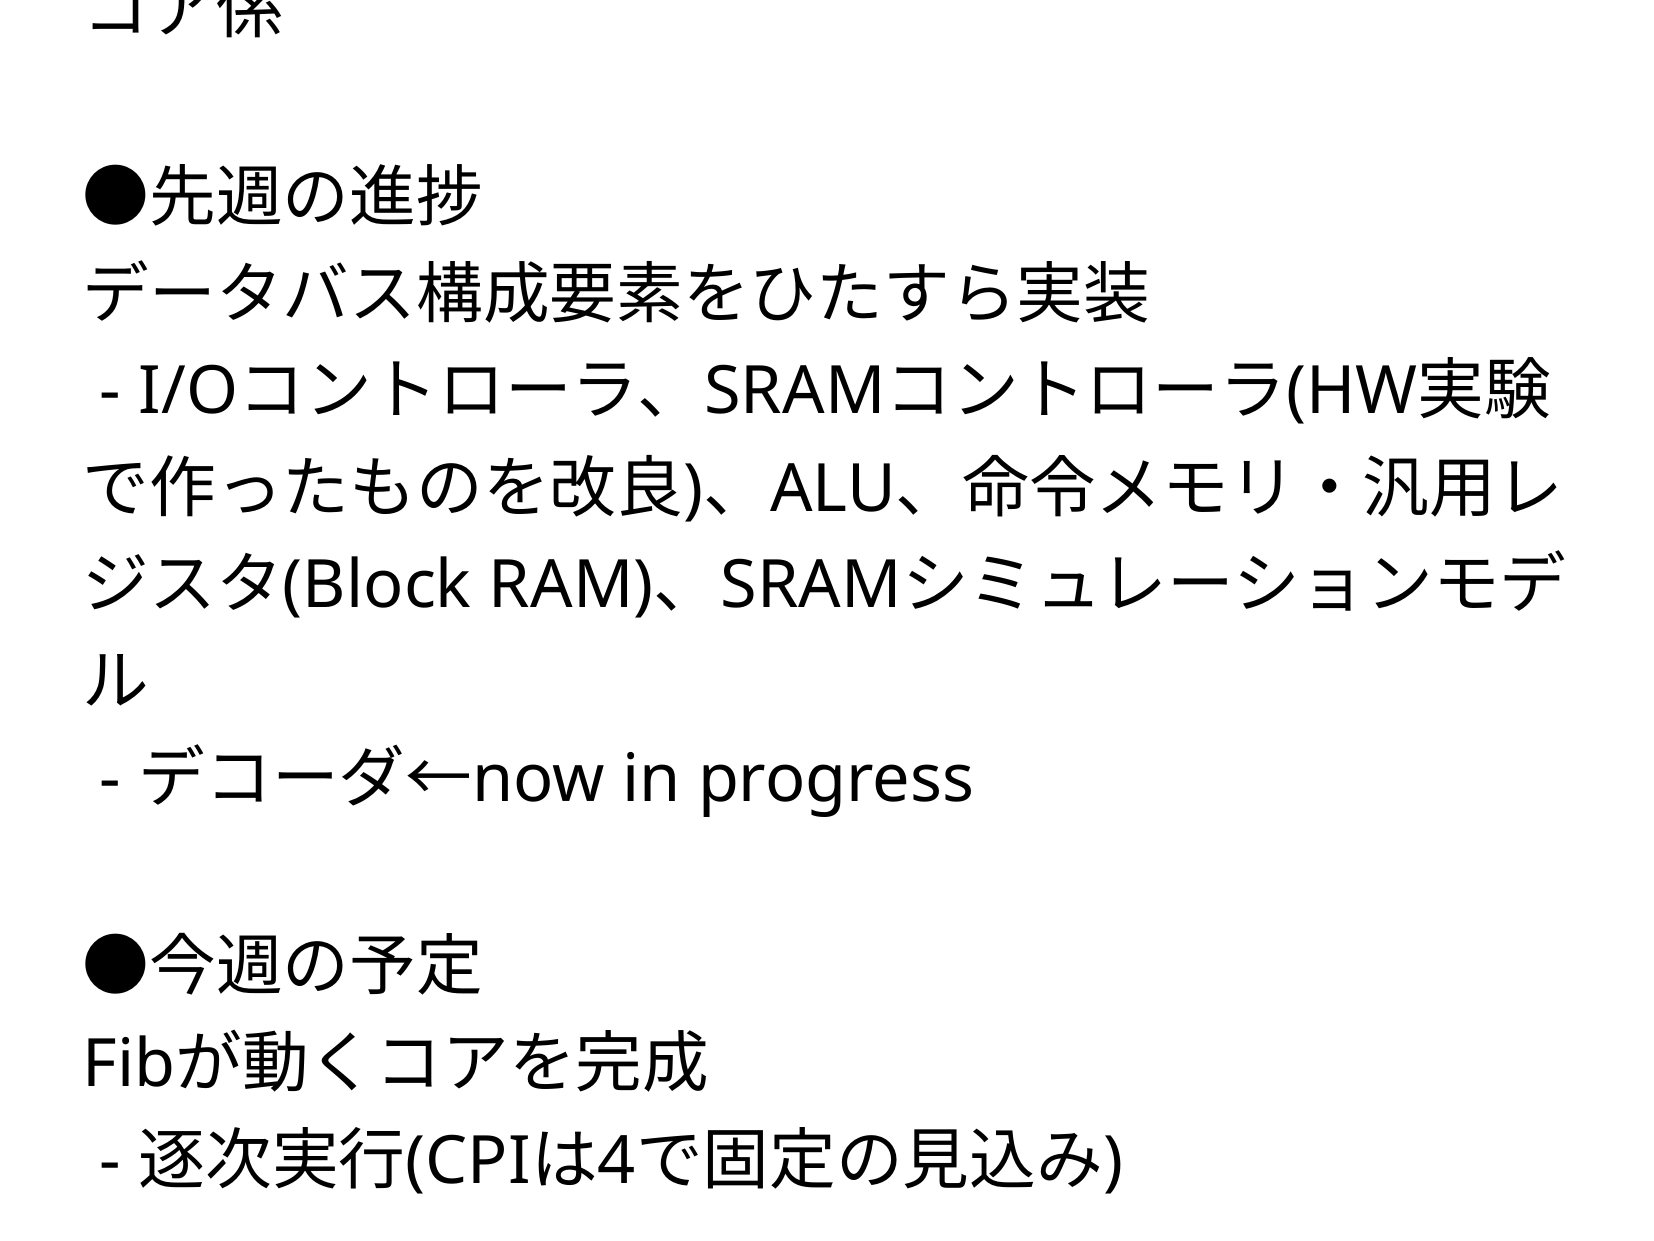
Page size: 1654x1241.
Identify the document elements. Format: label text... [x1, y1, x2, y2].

subtitle コア係 ●先週の進捗 データバス構成要素をひたすら実装 - I/Oコントローラ、SRAMコントローラ(HW実験で作ったものを改良)、ALU、命令メモリ・汎用レジスタ(Block RAM)、SRAMシミュレーションモデル - デコーダ←now in progress ●今週の予定 Fibが動くコアを完成 - 逐次実行(CPIは4で固定の見込み) [82, 49, 1571, 1109]
